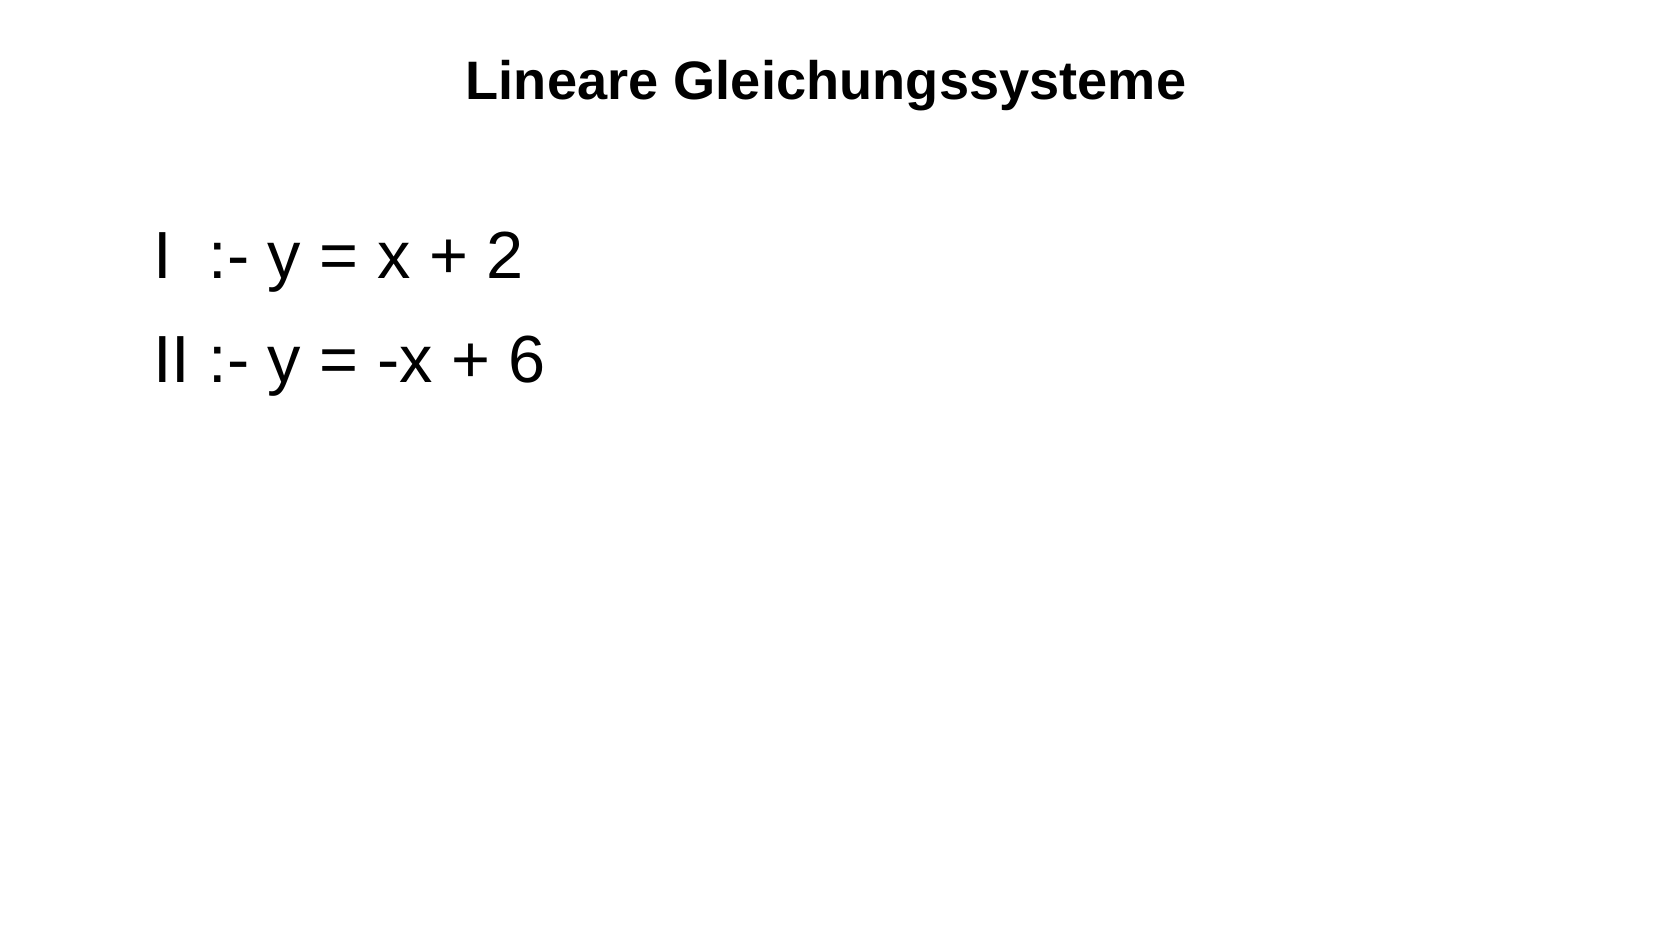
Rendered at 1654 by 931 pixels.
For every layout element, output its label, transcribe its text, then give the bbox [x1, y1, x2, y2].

title Lineare Gleichungssysteme [82, 16, 1571, 144]
list I :- y = x + 2 II :- y = -x + 6 [82, 217, 1571, 758]
